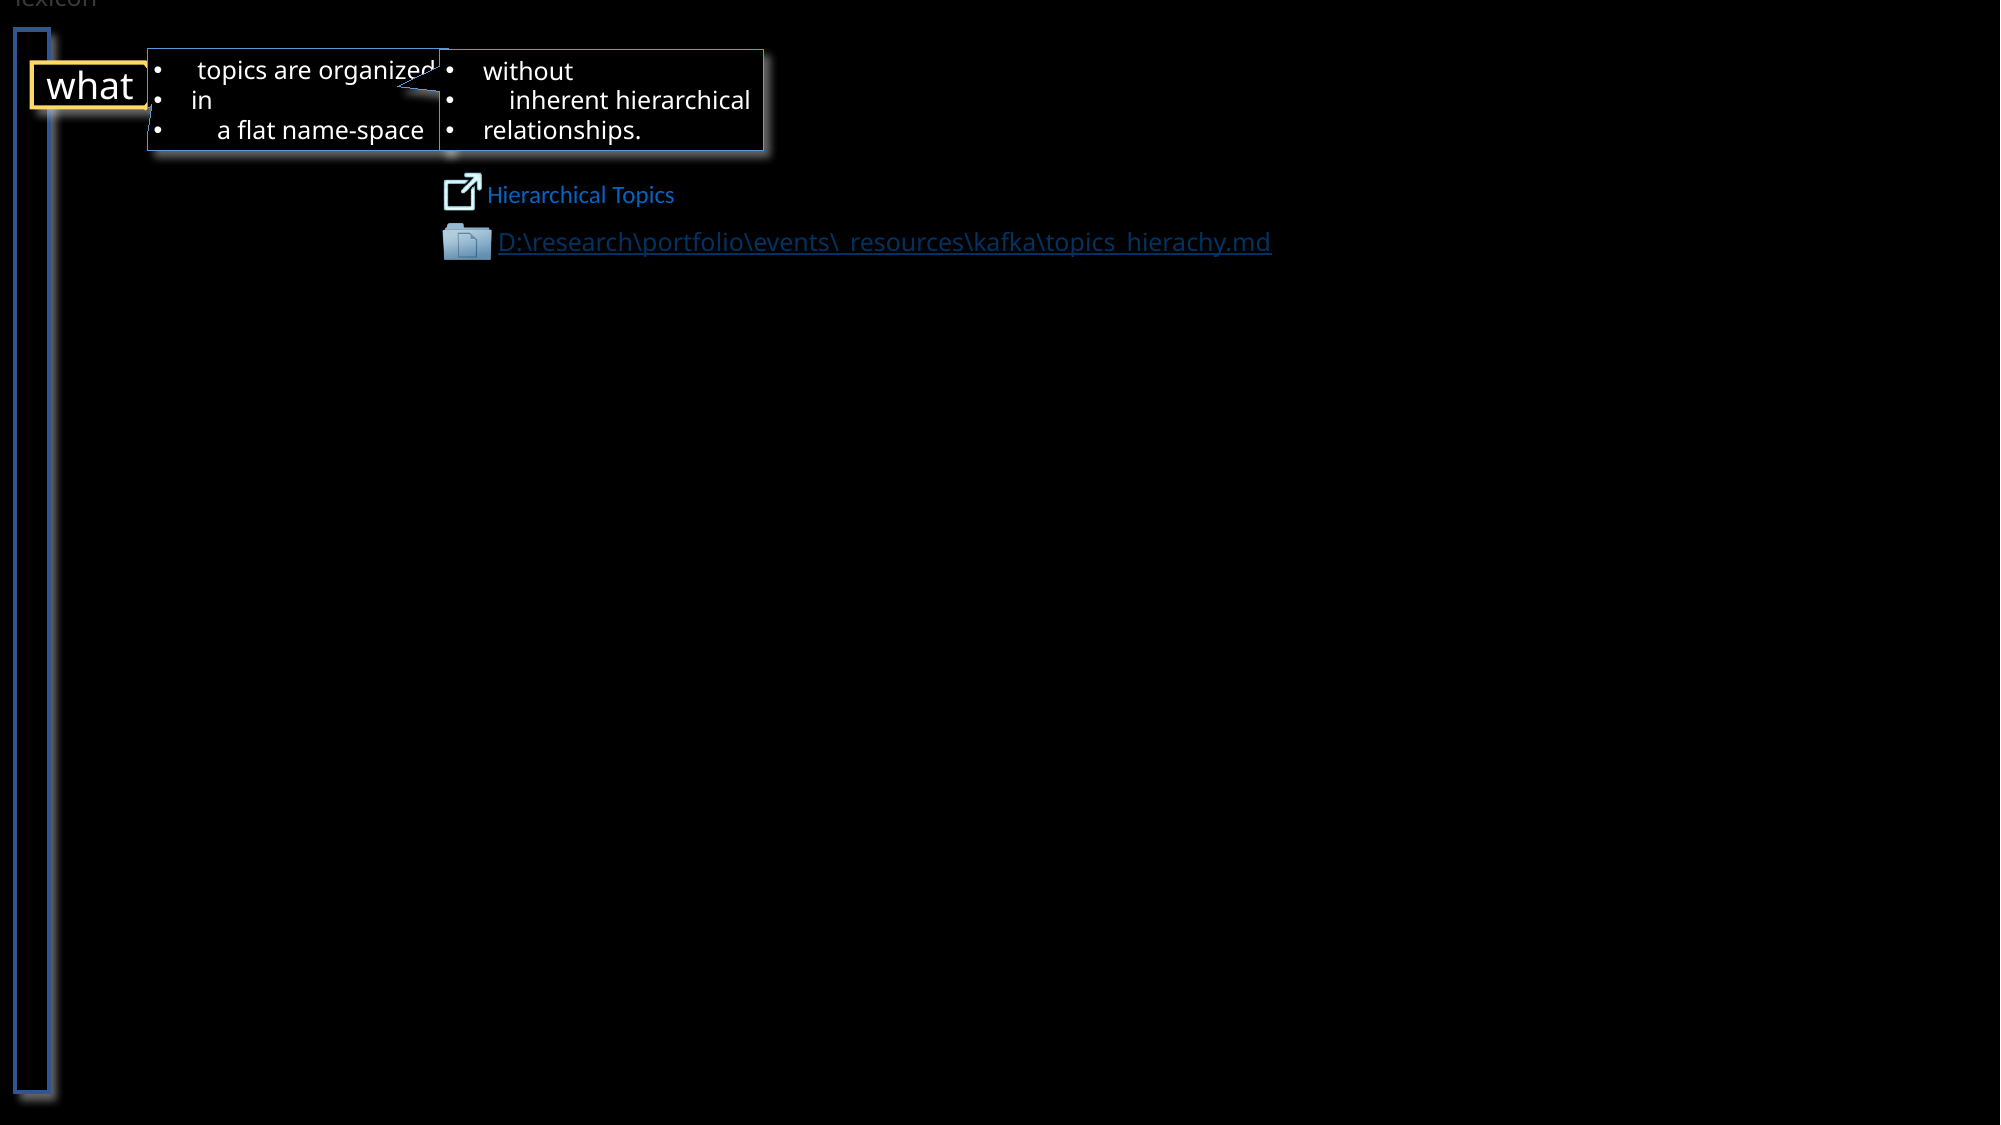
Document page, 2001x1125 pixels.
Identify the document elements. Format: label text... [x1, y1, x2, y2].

picture [439, 168, 486, 215]
text_box Hierarchical Topics [472, 170, 691, 216]
text_box topics are organized in a flat name-space [147, 48, 449, 151]
text_box [14, 29, 49, 1093]
text_box without inherent hierarchical relationships. [397, 49, 764, 151]
text_box D:\research\portfolio\events\_resources\kafka\topics_hierachy.md [497, 226, 1273, 261]
picture [442, 216, 492, 266]
text_box what [31, 62, 147, 108]
